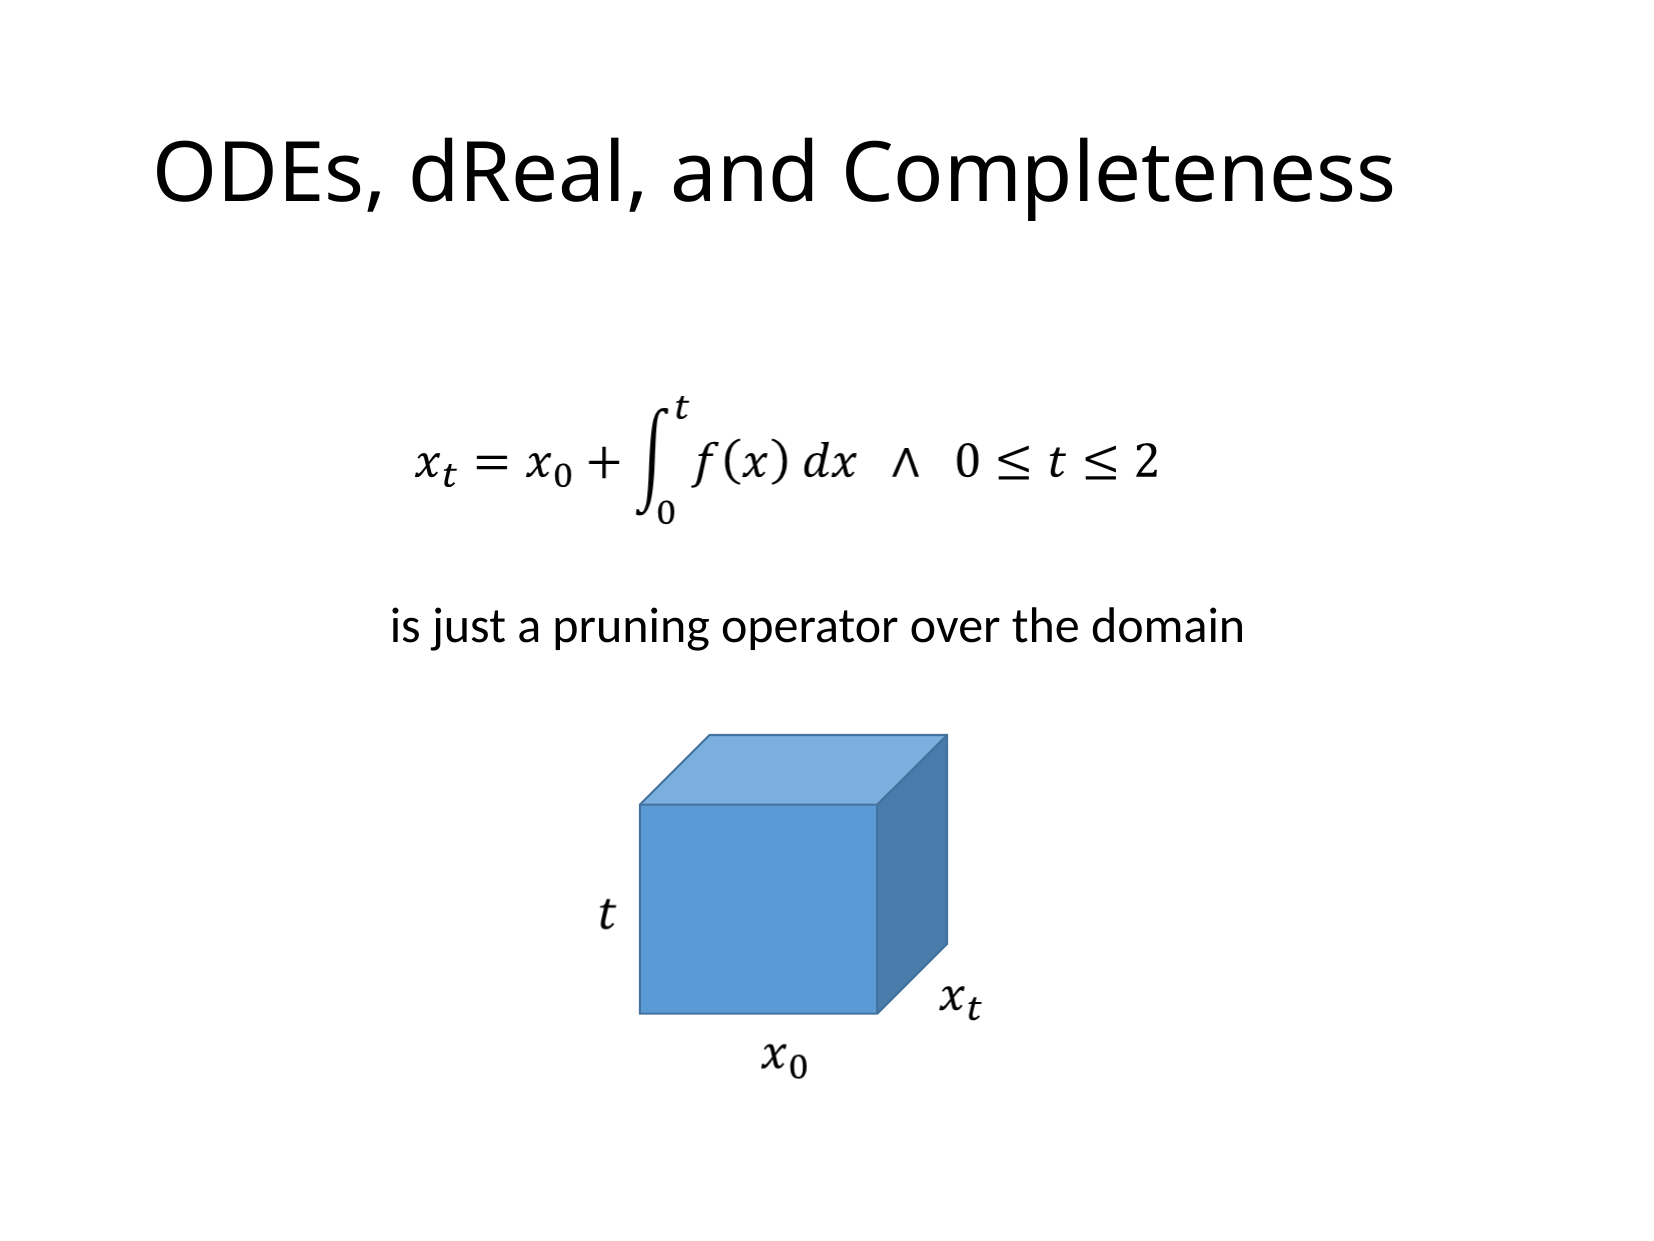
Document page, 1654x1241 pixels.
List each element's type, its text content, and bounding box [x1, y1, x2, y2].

title ODEs, dReal, and Completeness [137, 59, 1516, 278]
text_box [640, 736, 1005, 1090]
text_box is just a pruning operator over the domain [375, 585, 1261, 660]
text_box [390, 382, 1185, 533]
text_box [576, 874, 639, 950]
